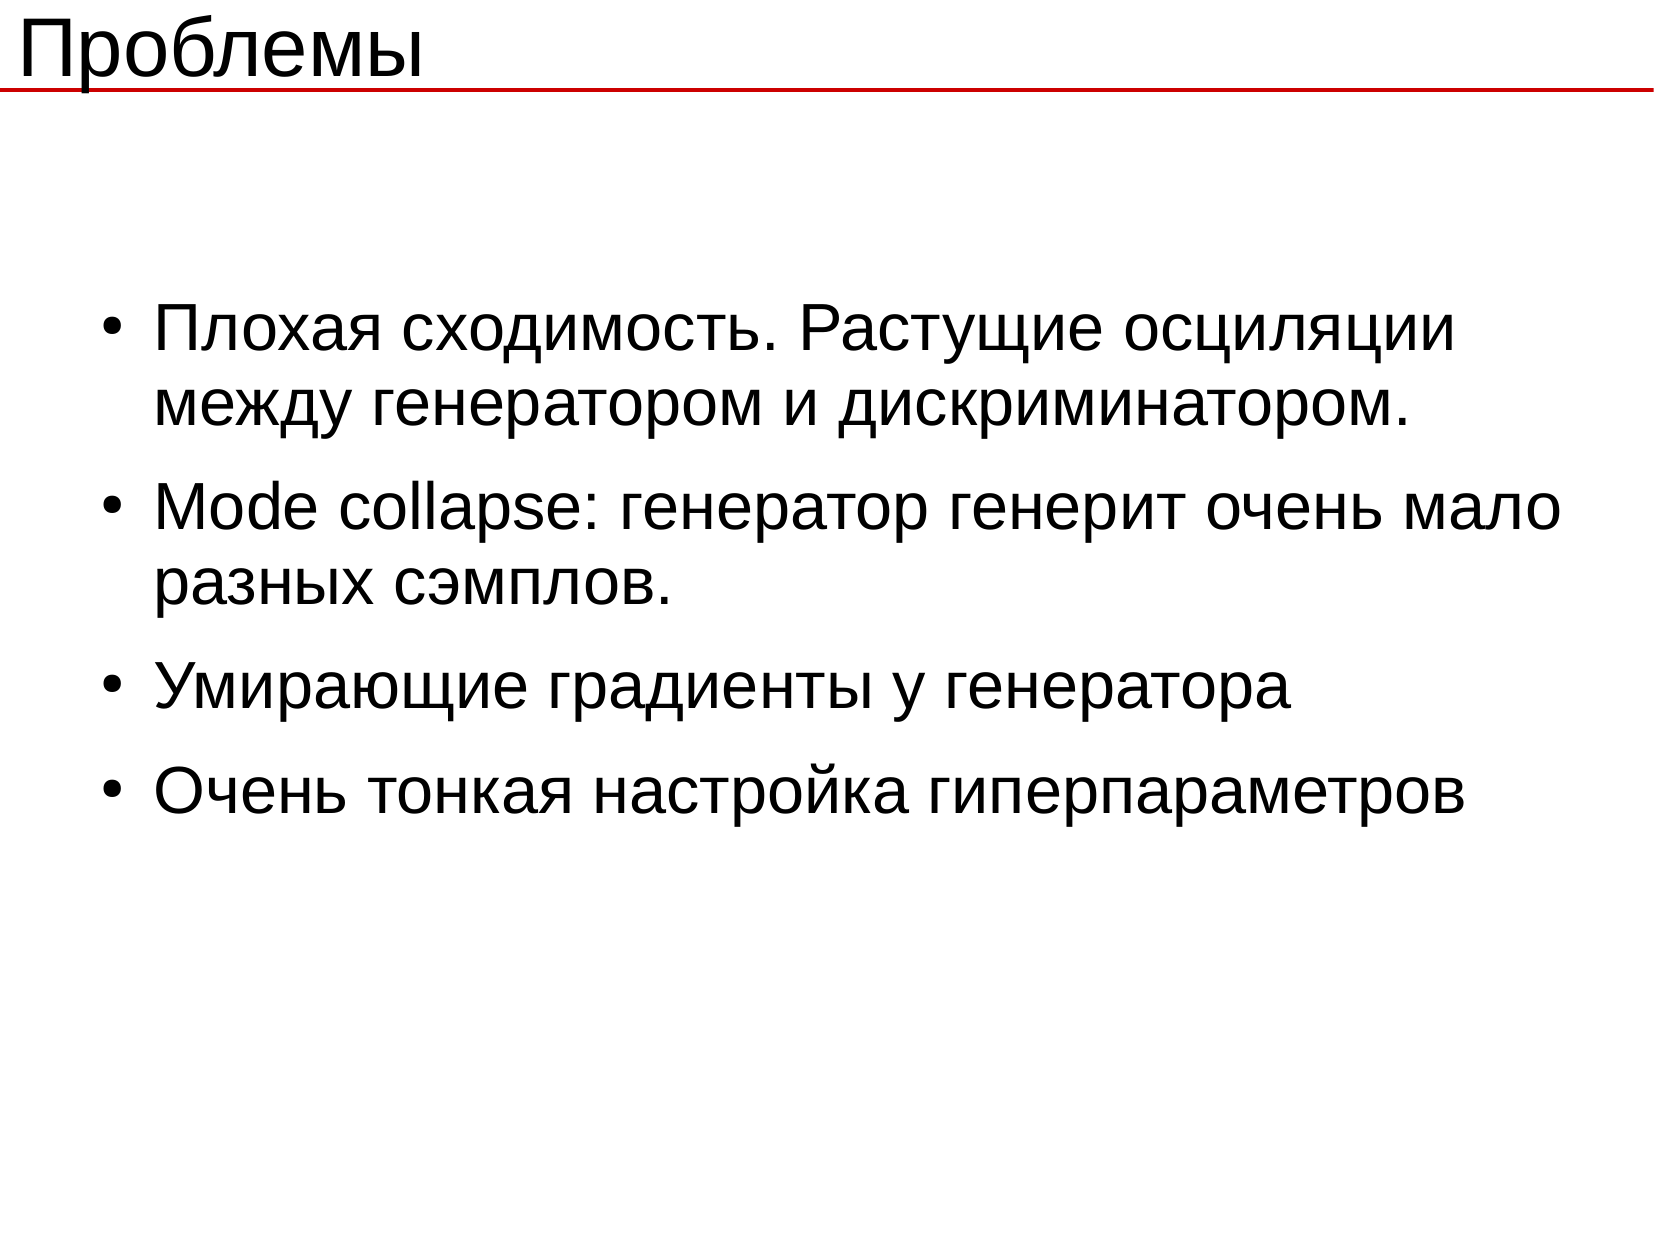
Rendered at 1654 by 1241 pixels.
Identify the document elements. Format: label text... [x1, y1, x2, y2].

list Плохая сходимость. Растущие осциляции между генератором и дискриминатором. Mode collapse: генератор генерит очень мало разных сэмплов. Умирающие градиенты у генератора Очень тонкая настройка гиперпараметров [82, 290, 1571, 1010]
title Проблемы [17, 0, 1315, 94]
